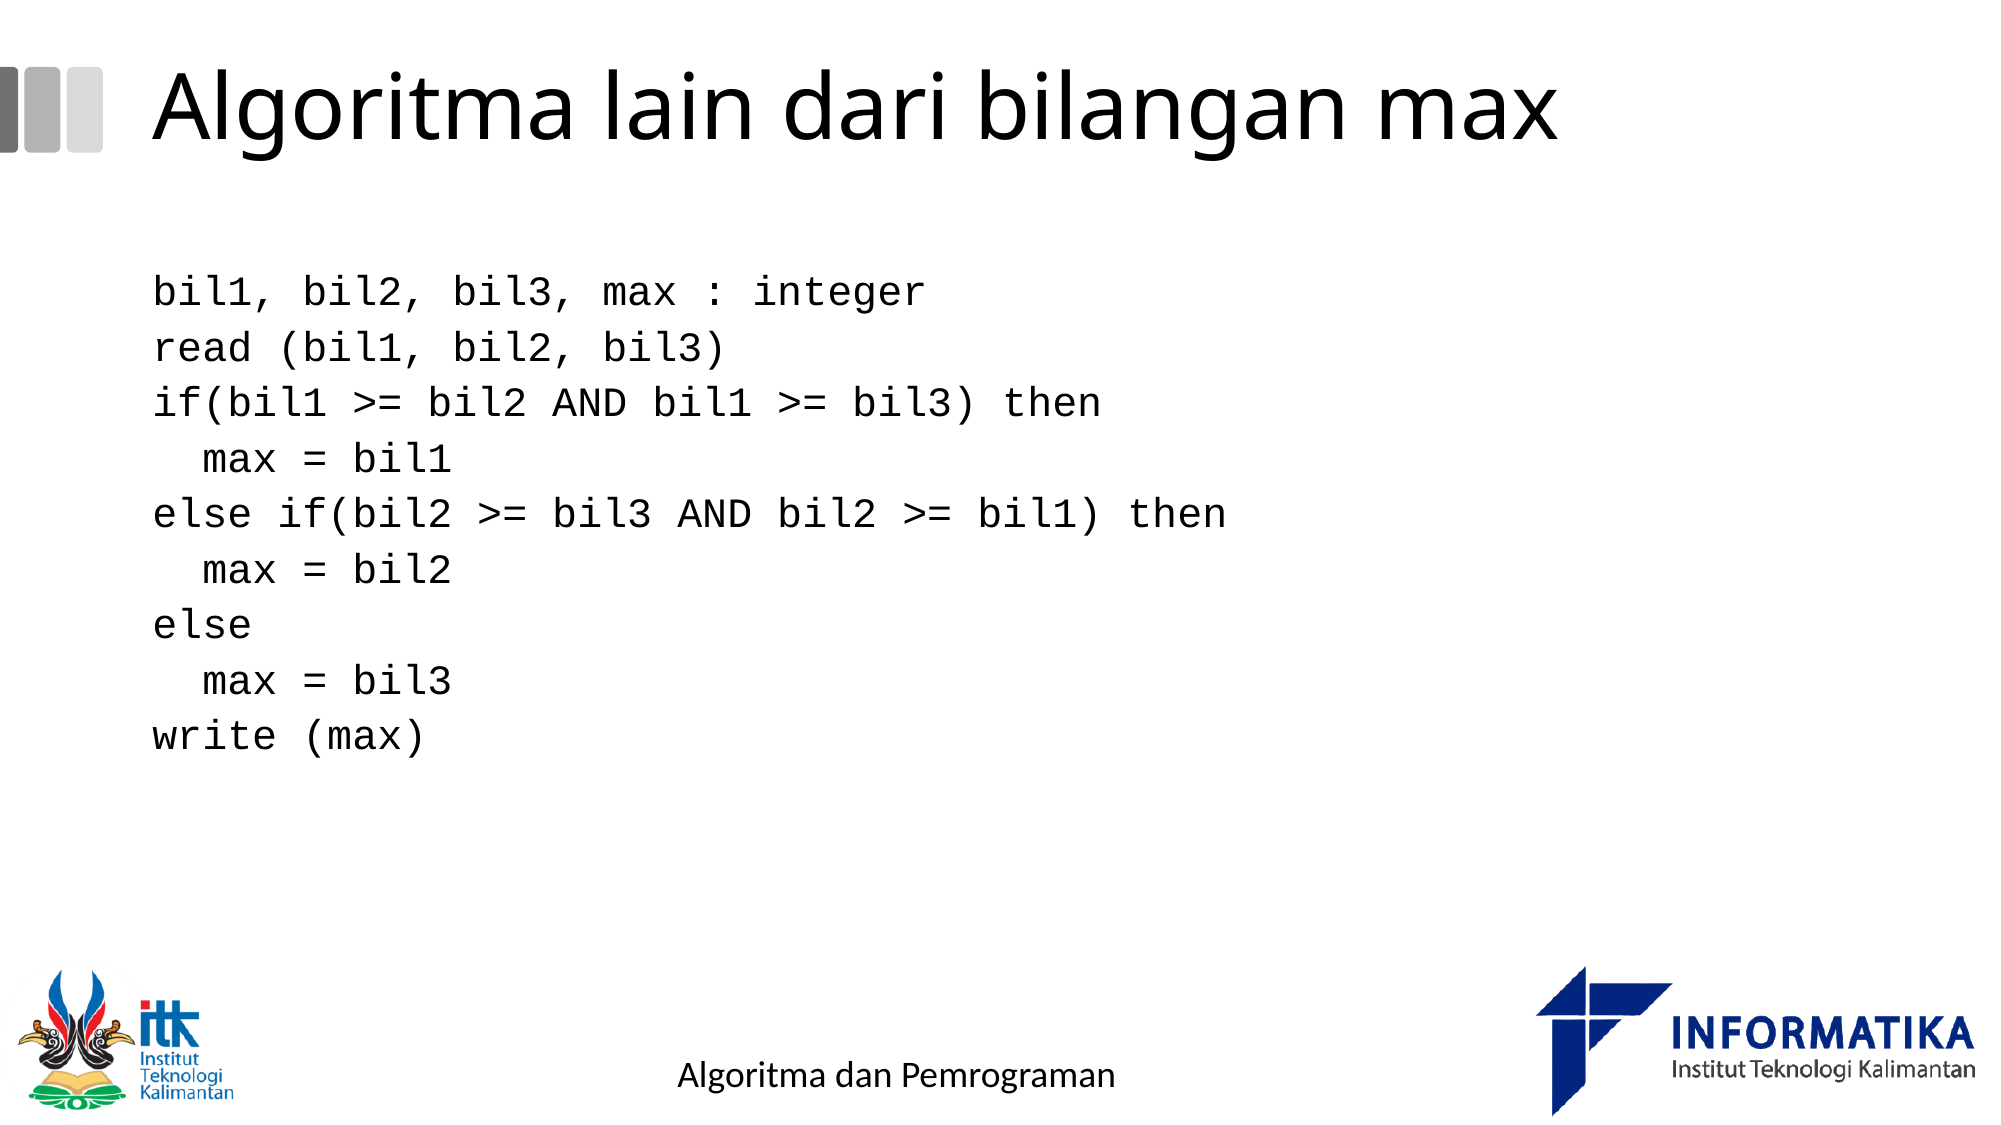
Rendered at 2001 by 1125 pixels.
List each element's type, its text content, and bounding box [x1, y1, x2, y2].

text_box bil1, bil2, bil3, max : integer read (bil1, bil2, bil3) if(bil1 >= bil2 AND bil1 >= bil3) then max = bil1 else if(bil2 >= bil3 AND bil2 >= bil1) then max = bil2 else max = bil3 write (max) [137, 262, 1863, 977]
picture [0, 935, 252, 1125]
picture [1534, 965, 1976, 1118]
text_box Algoritma lain dari bilangan max [137, 1, 1863, 219]
text_box Algoritma dan Pemrograman [662, 1042, 1338, 1103]
